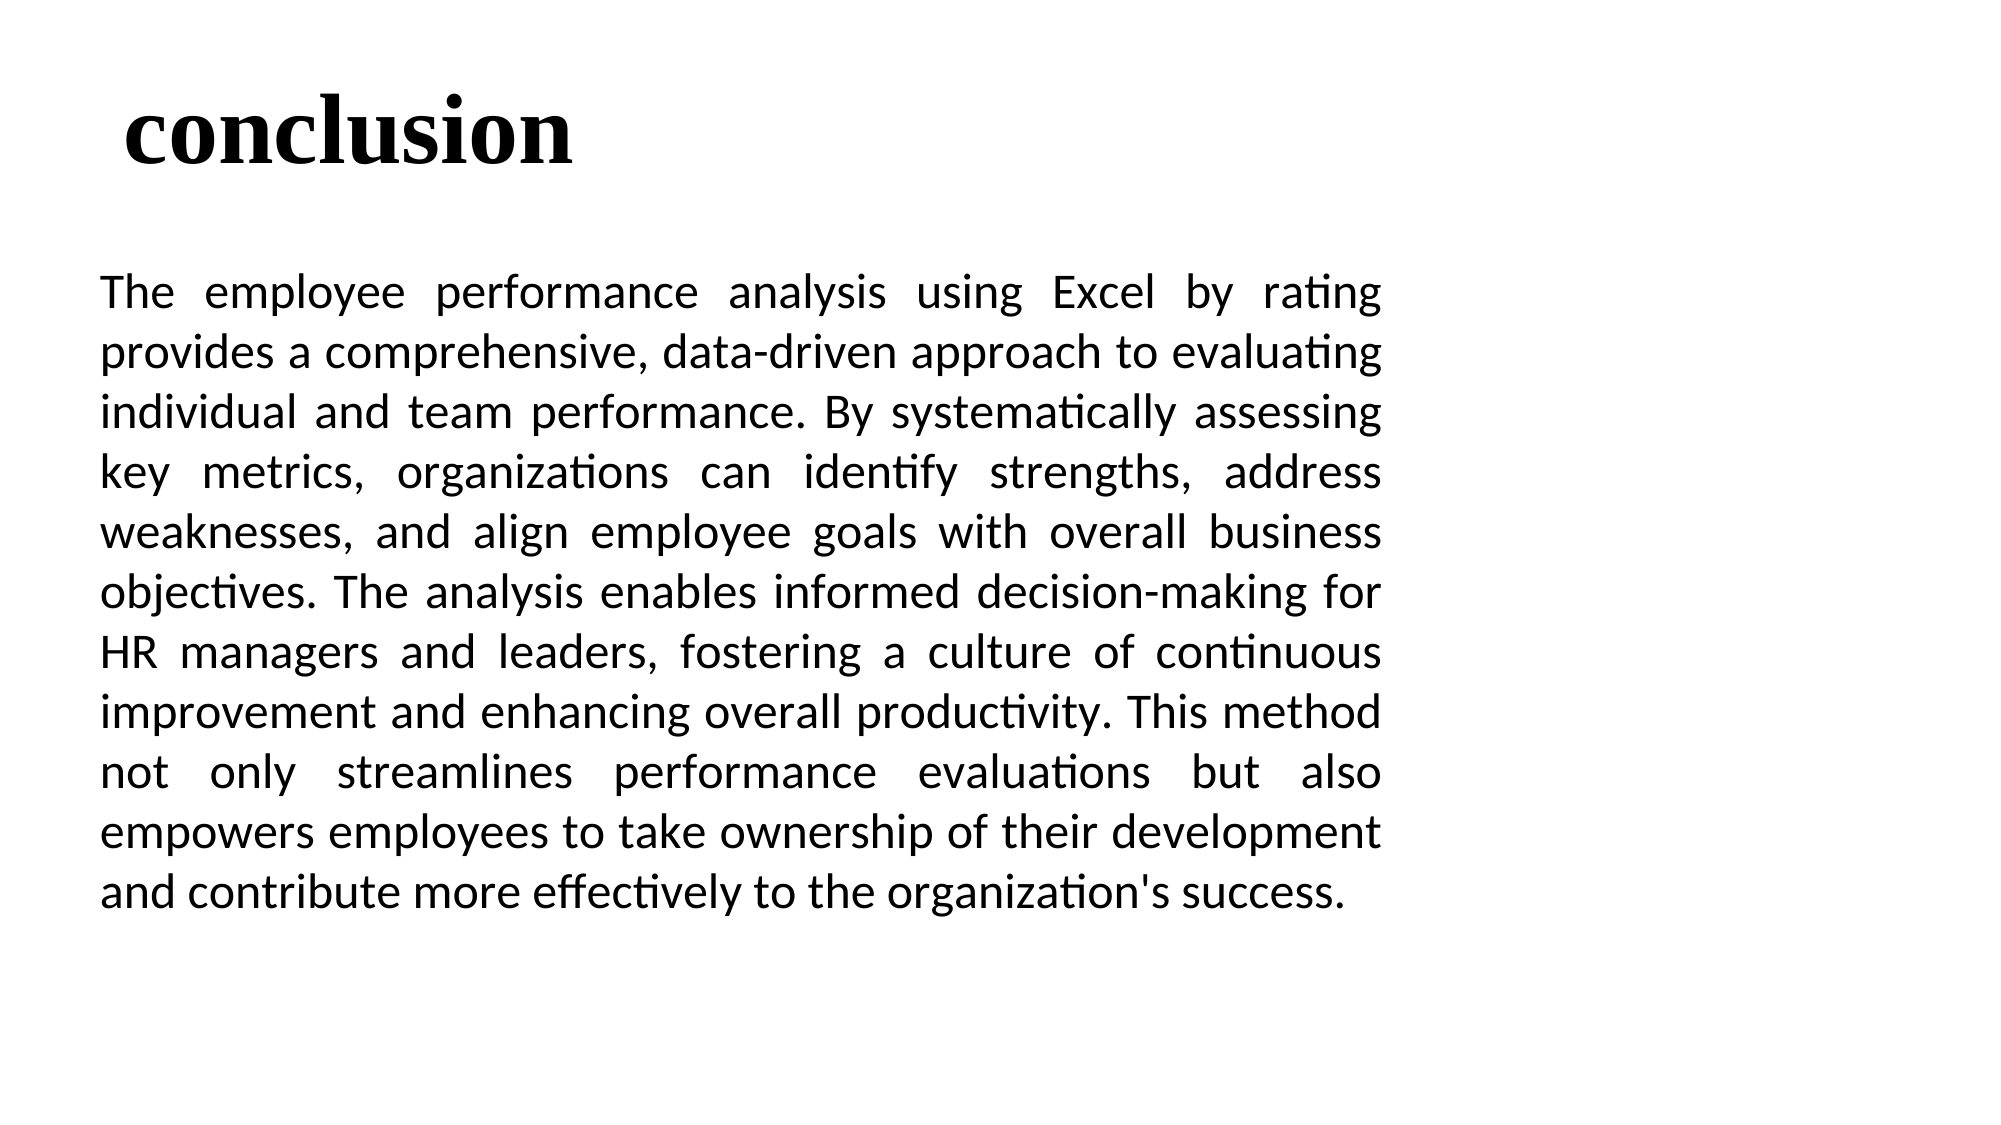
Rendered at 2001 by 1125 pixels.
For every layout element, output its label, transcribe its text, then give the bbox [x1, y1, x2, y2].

title conclusion [123, 63, 1877, 188]
list The employee performance analysis using Excel by rating provides a comprehensive, data-driven approach to evaluating individual and team performance. By systematically assessing key metrics, organizations can identify strengths, address weaknesses, and align employee goals with overall business objectives. The analysis enables informed decision-making for HR managers and leaders, fostering a culture of continuous improvement and enhancing overall productivity. This method not only streamlines performance evaluations but also empowers employees to take ownership of their development and contribute more effectively to the organization's success. [99, 258, 1411, 926]
